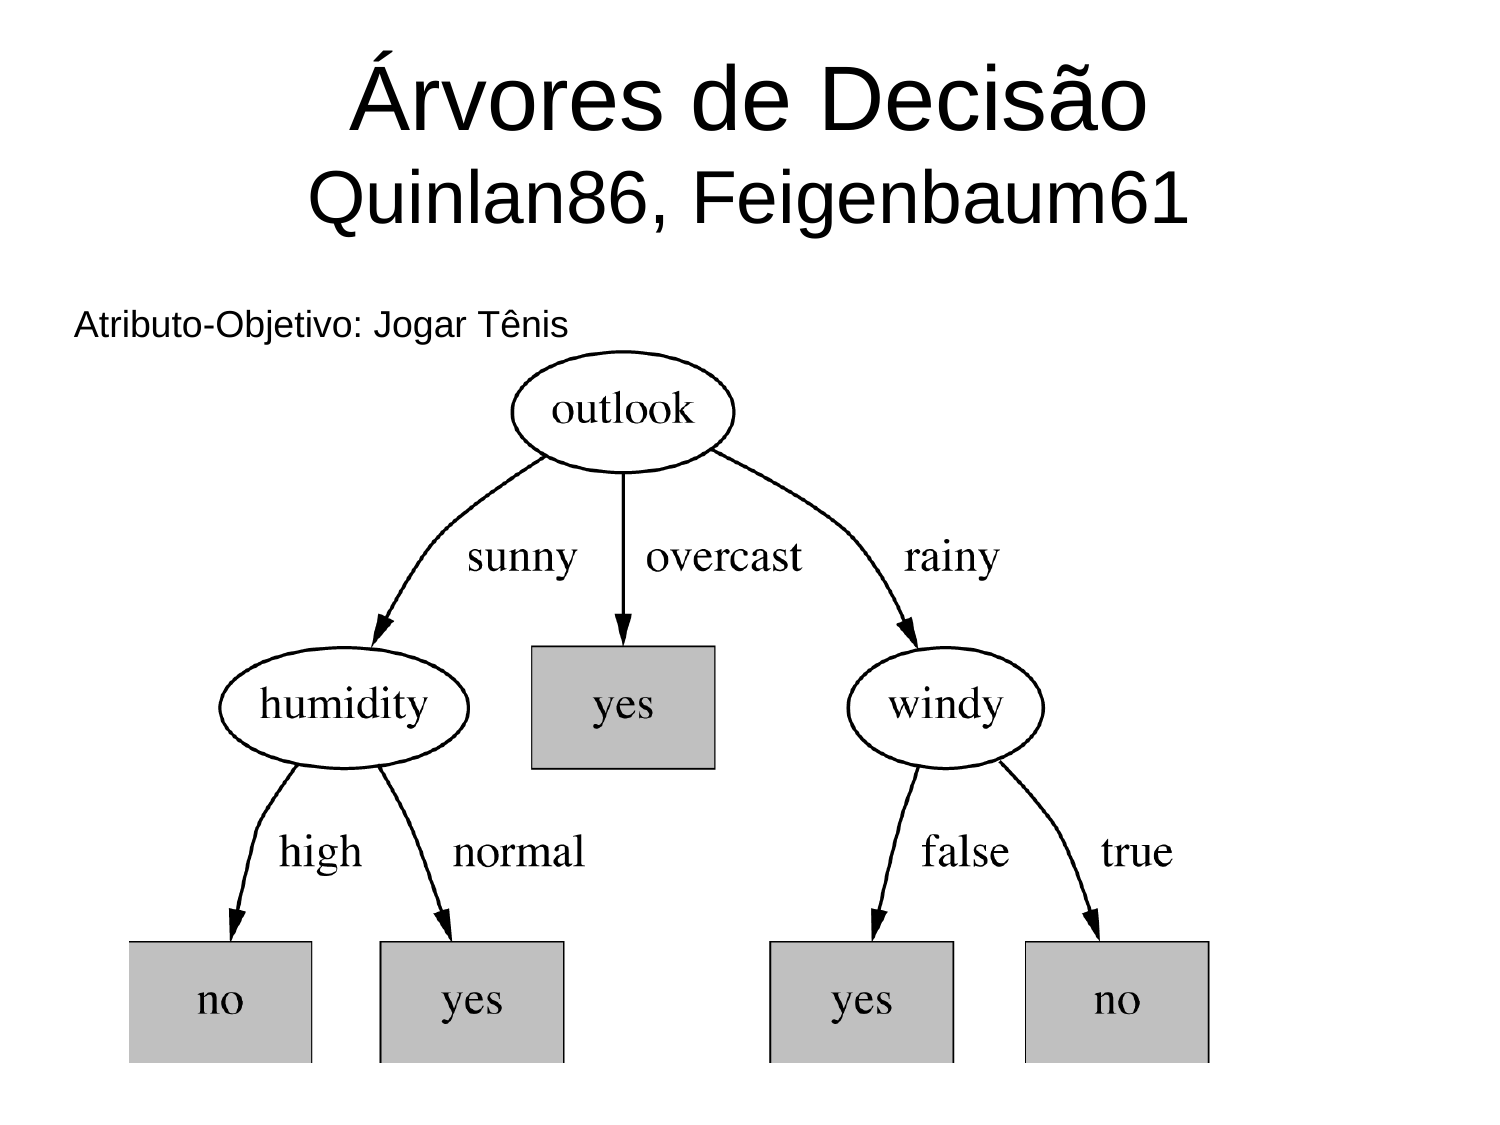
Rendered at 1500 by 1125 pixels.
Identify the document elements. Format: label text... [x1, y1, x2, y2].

picture [129, 348, 1241, 1063]
title Árvores de Decisão Quinlan86, Feigenbaum61 [75, 31, 1426, 247]
text_box Atributo-Objetivo: Jogar Tênis [59, 292, 585, 353]
